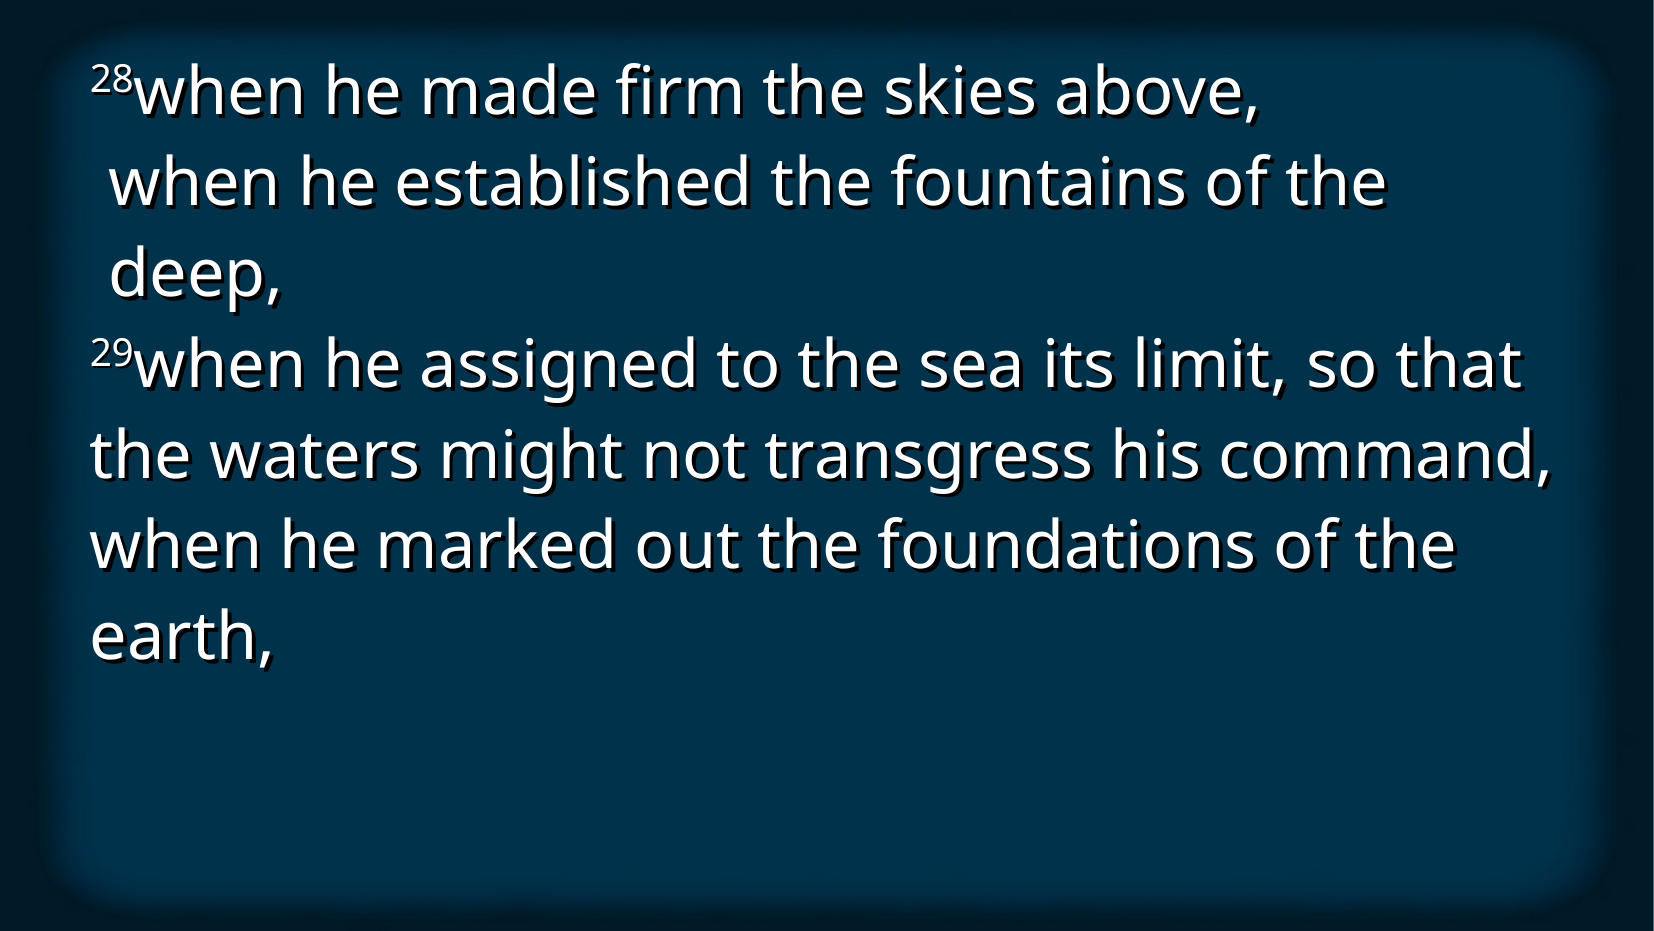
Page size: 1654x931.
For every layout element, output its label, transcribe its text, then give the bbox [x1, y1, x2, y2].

text_box 28when he made firm the skies above, when he established the fountains of the deep, 29when he assigned to the sea its limit, so that the waters might not transgress his command, when he marked out the foundations of the earth, [75, 36, 1591, 496]
picture [0, 0, 1654, 931]
